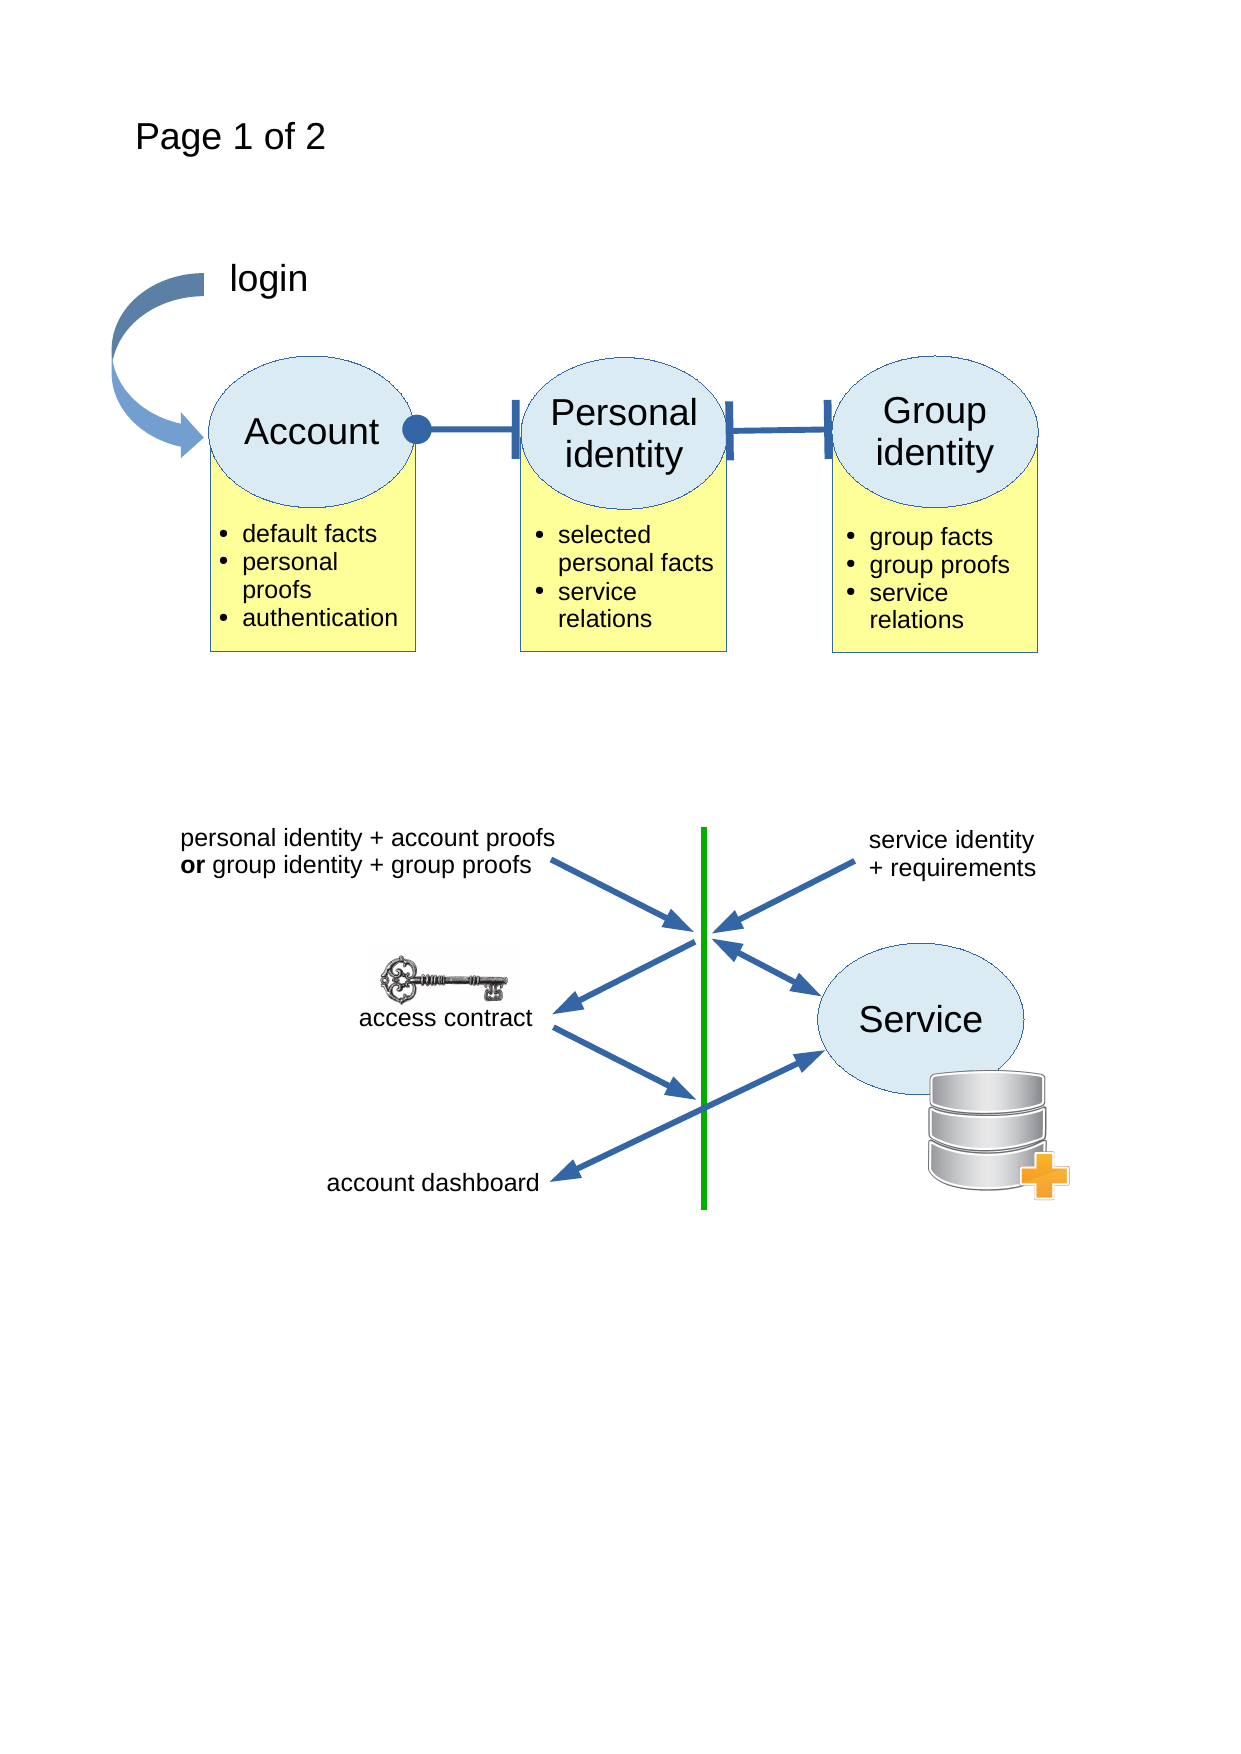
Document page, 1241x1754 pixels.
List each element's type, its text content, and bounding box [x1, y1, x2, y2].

text_box Group identity [832, 355, 1039, 508]
picture [366, 943, 522, 996]
text_box access contract [344, 996, 549, 1040]
text_box Personal identity [521, 357, 725, 510]
text_box default facts personal proofs authentication [203, 585, 414, 668]
text_box selected personal facts service relations [519, 513, 732, 644]
text_box personal identity + account proofs or group identity + group proofs [165, 815, 572, 887]
picture [928, 1070, 1078, 1209]
text_box Service [817, 943, 1025, 1095]
text_box [832, 645, 1038, 653]
text_box account dashboard [311, 1161, 556, 1205]
text_box [832, 444, 1038, 514]
text_box group facts group proofs service relations [831, 514, 1044, 645]
text_box [111, 317, 120, 405]
text_box [520, 437, 727, 513]
text_box [520, 644, 727, 652]
text_box service identity + requirements [854, 818, 1052, 889]
text_box Page 1 of 2 [120, 107, 507, 585]
